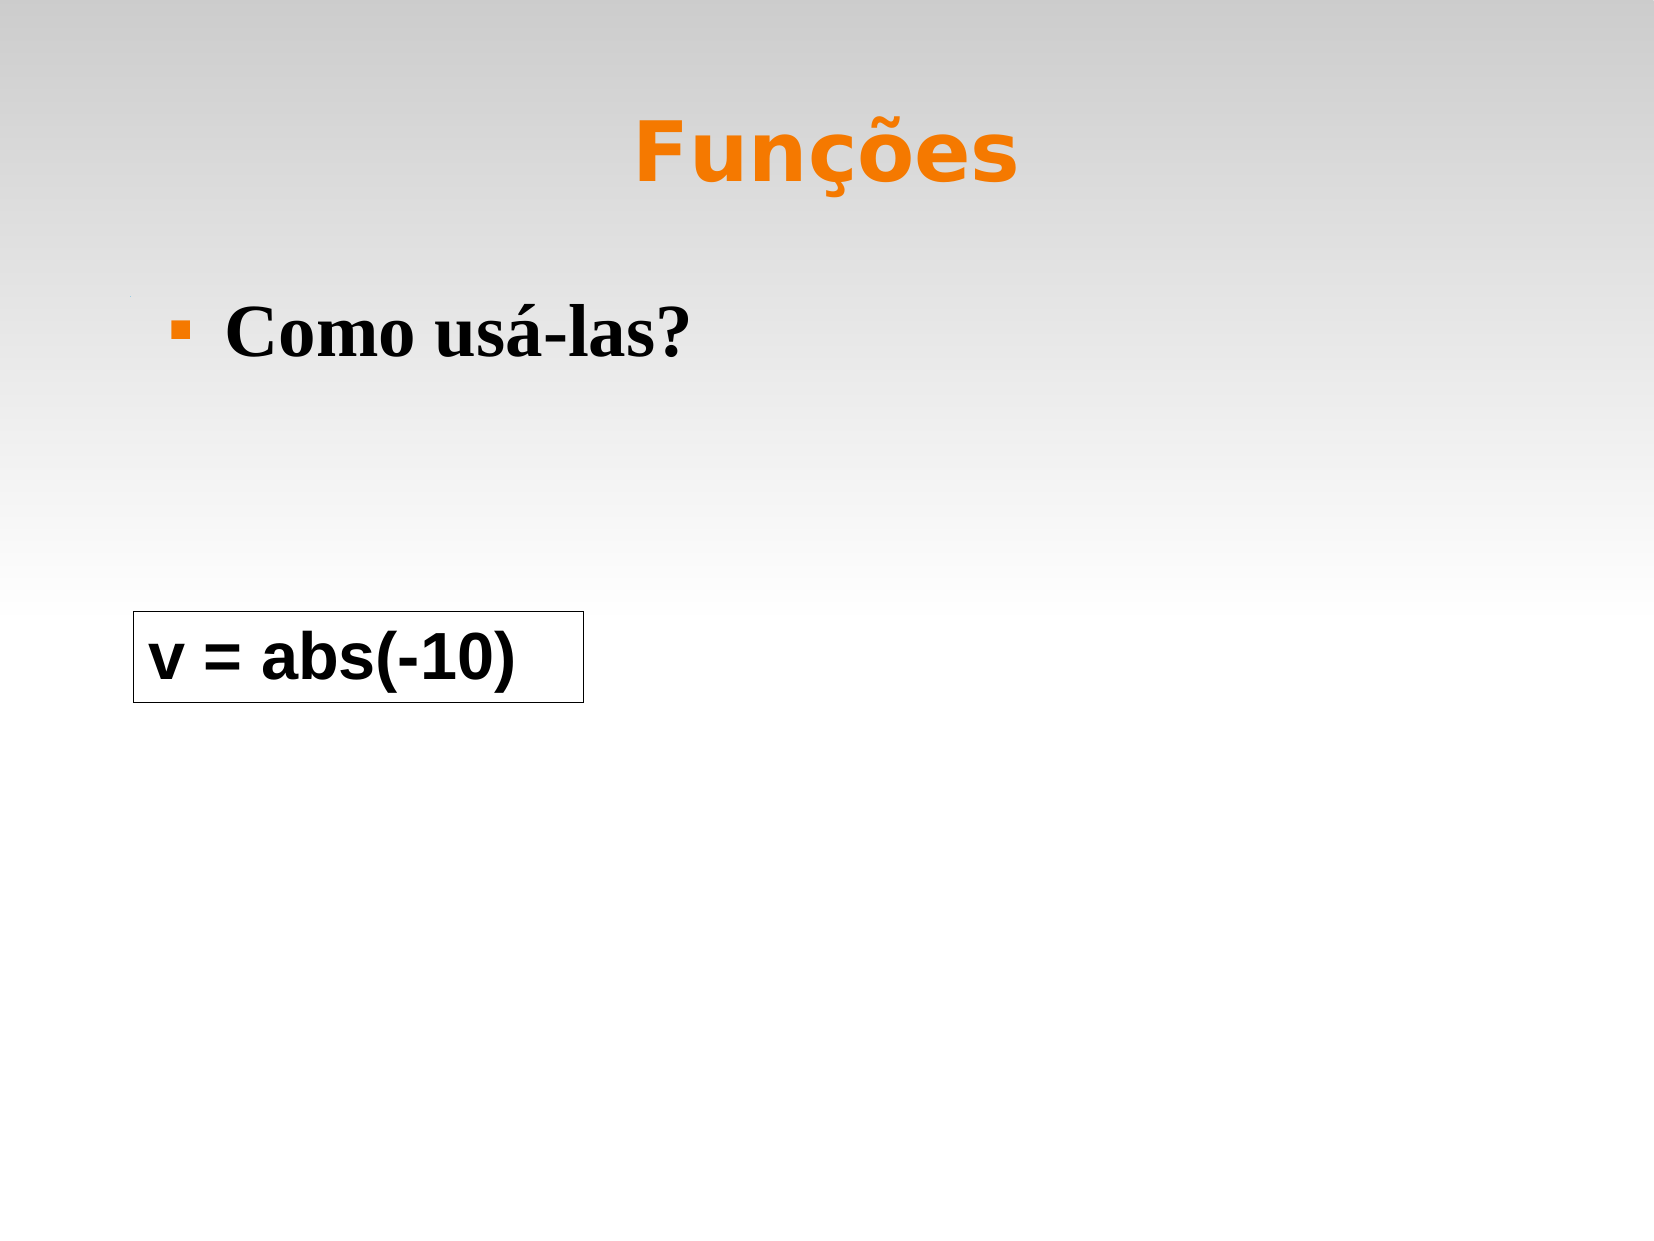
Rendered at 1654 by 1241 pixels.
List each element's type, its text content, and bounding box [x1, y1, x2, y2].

list Como usá-las? [82, 290, 1571, 1109]
text_box v = abs(-10) [133, 611, 584, 703]
title Funções [82, 49, 1571, 257]
